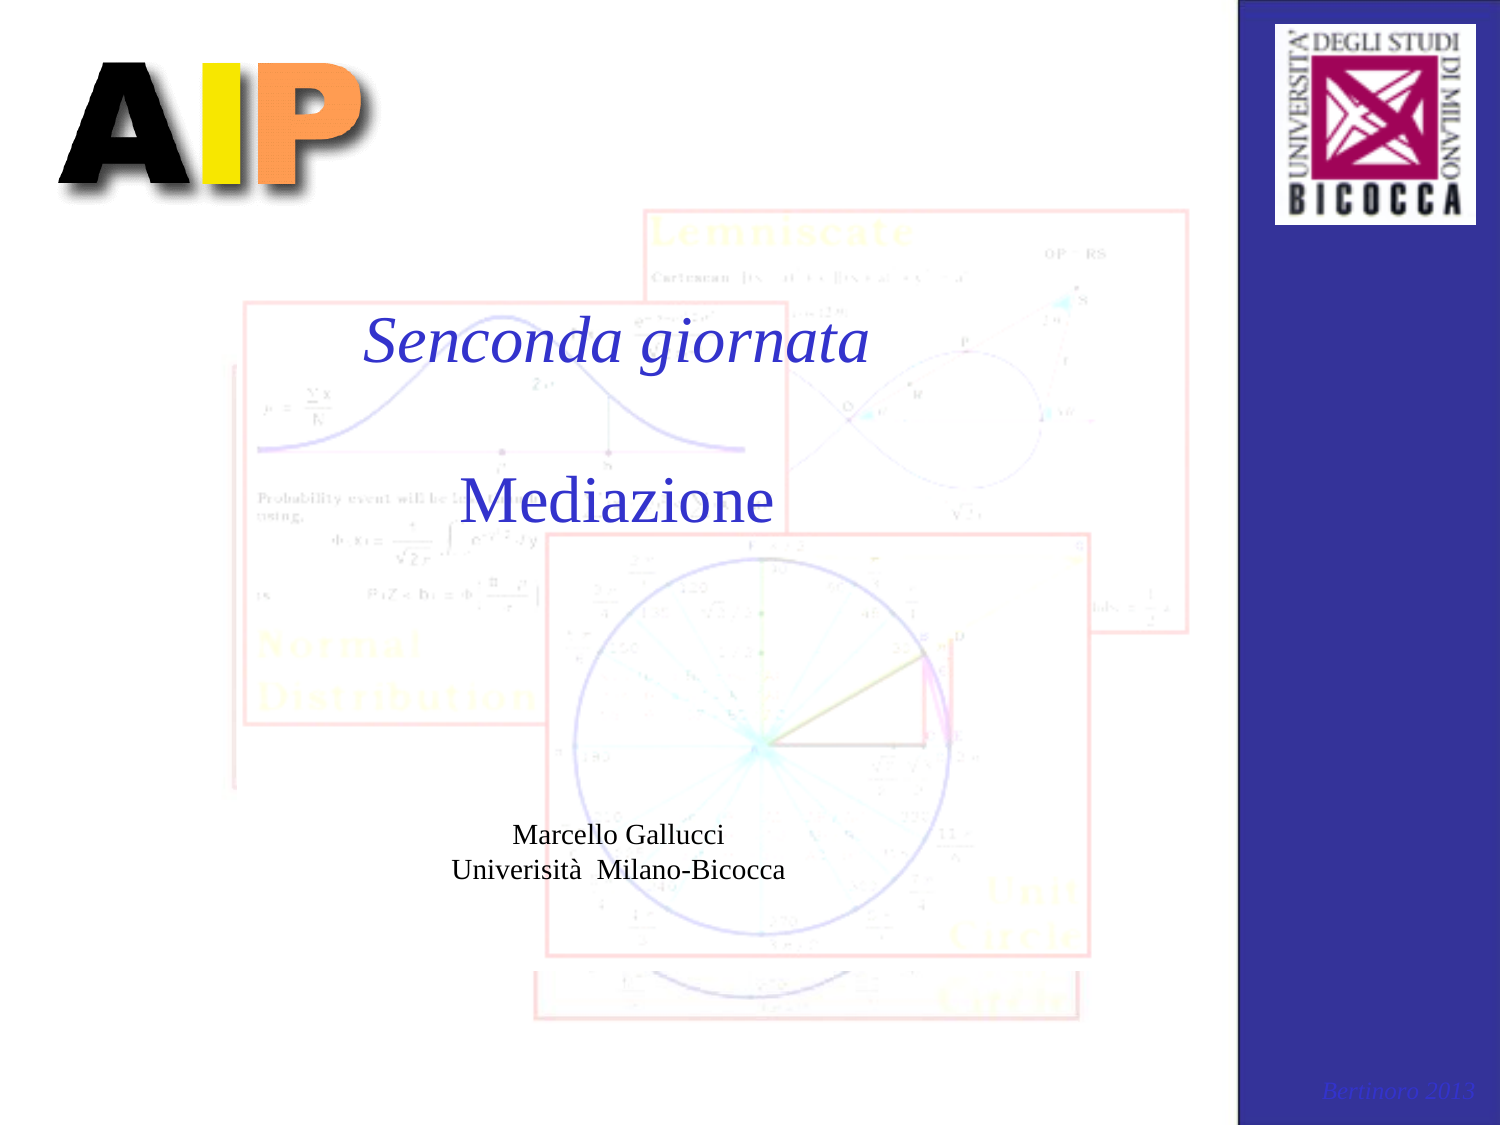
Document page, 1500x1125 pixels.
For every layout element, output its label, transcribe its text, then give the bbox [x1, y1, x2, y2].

title Senconda giornata Mediazione [18, 288, 1218, 704]
text_box Bertinoro 2013 [600, 1066, 1491, 1113]
text_box Marcello Gallucci Univerisità Milano-Bicocca [0, 799, 1238, 900]
picture [0, 0, 1500, 1125]
